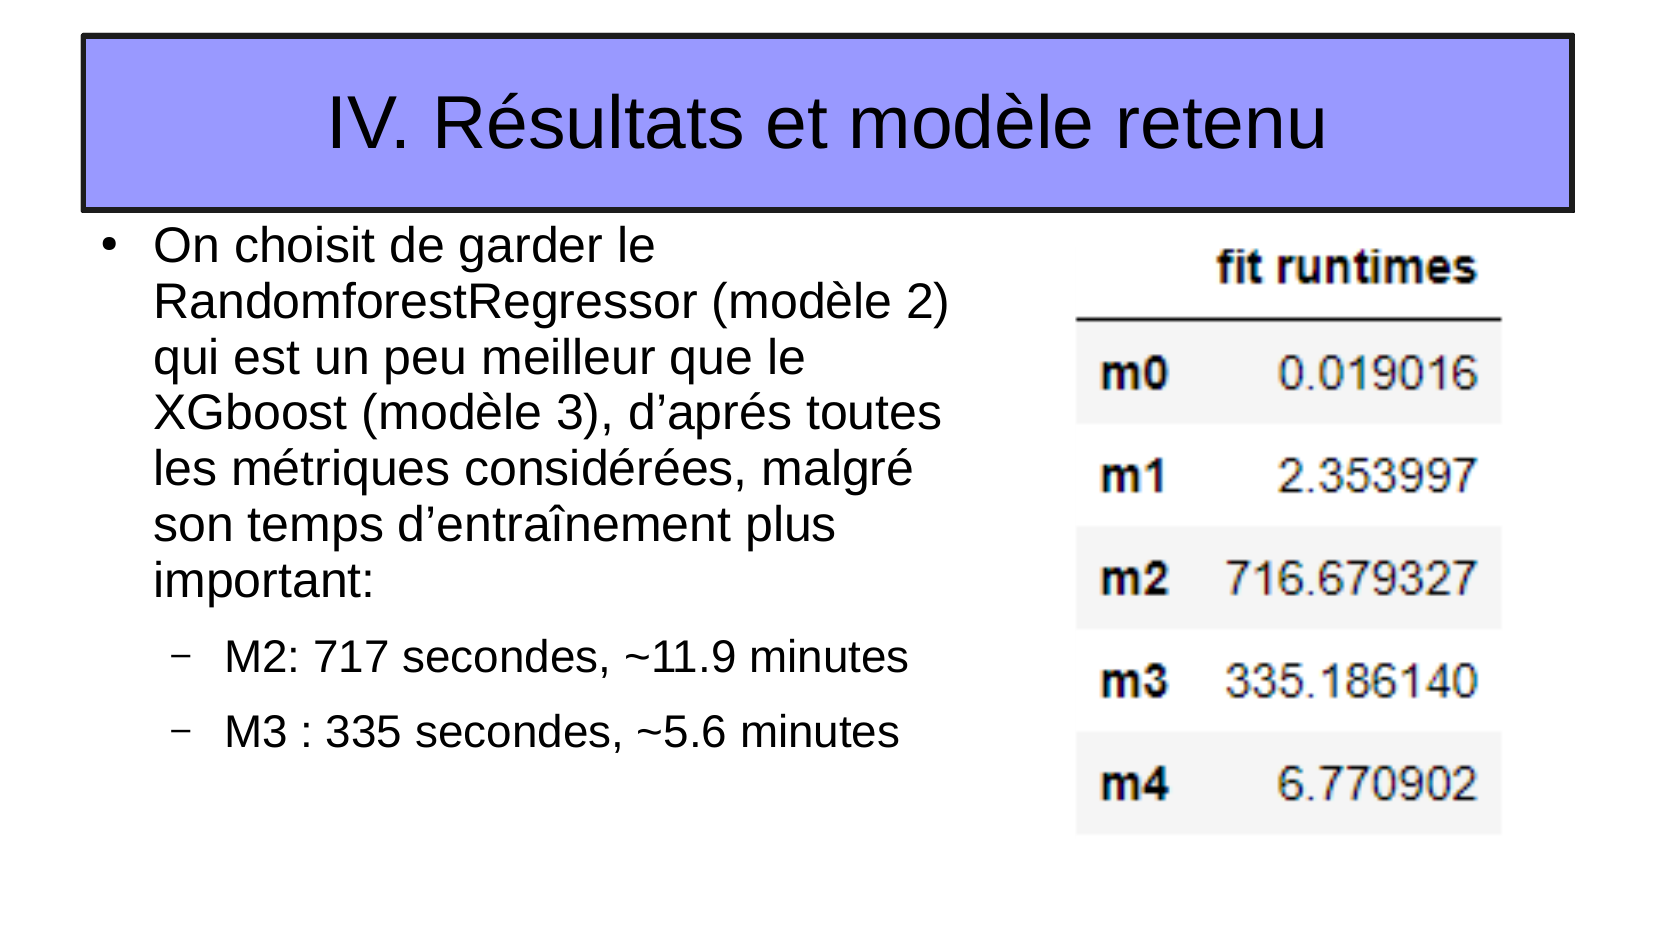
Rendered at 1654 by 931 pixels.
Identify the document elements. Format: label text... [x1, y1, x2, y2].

list On choisit de garder le RandomforestRegressor (modèle 2) qui est un peu meilleur que le XGboost (modèle 3), d’aprés toutes les métriques considérées, malgré son temps d’entraînement plus important: M2: 717 secondes, ~11.9 minutes M3 : 335 secondes, ~5.6 minutes [82, 217, 981, 851]
picture [1074, 247, 1506, 839]
title IV. Résultats et modèle retenu [83, 35, 1572, 210]
